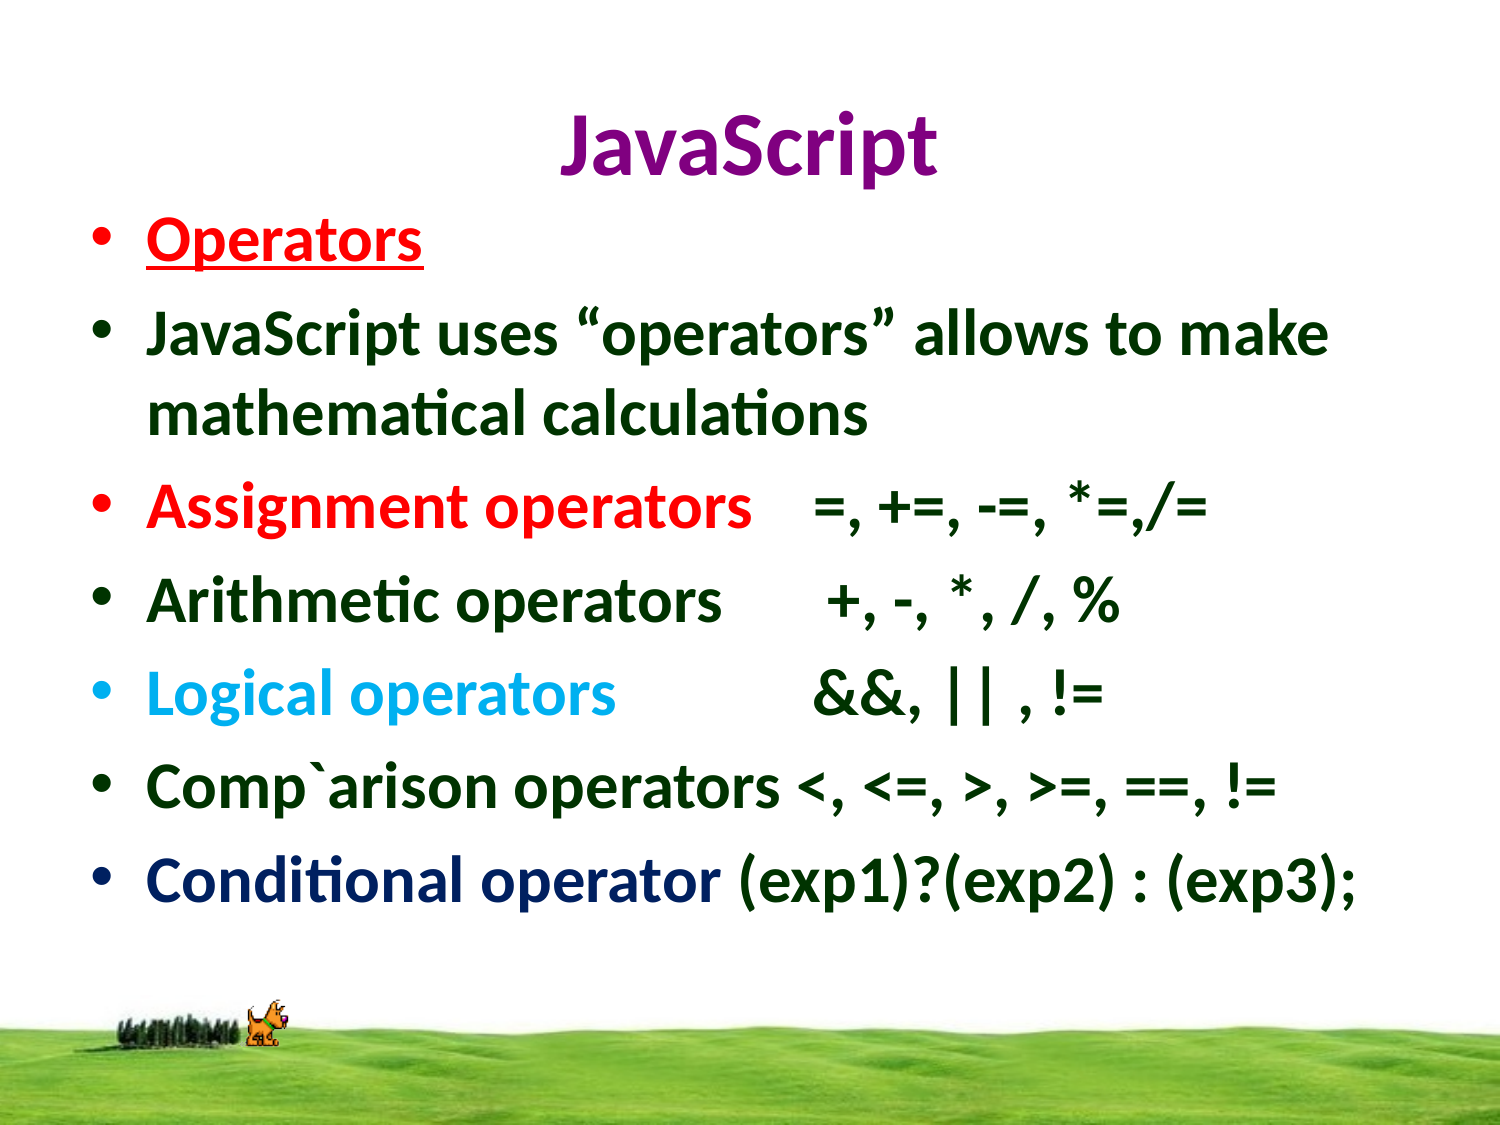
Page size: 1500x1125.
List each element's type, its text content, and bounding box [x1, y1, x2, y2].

title JavaScript [75, 45, 1425, 187]
picture [0, 995, 1500, 1125]
list Operators JavaScript uses “operators” allows to make mathematical calculations Assignment operators =, +=, -=, *=,/= Arithmetic operators +, -, *, /, % Logical operators &&, || , != Comp`arison operators <, <=, >, >=, ==, != Conditional operator (exp1)?(exp2) : (exp3); [75, 187, 1425, 975]
